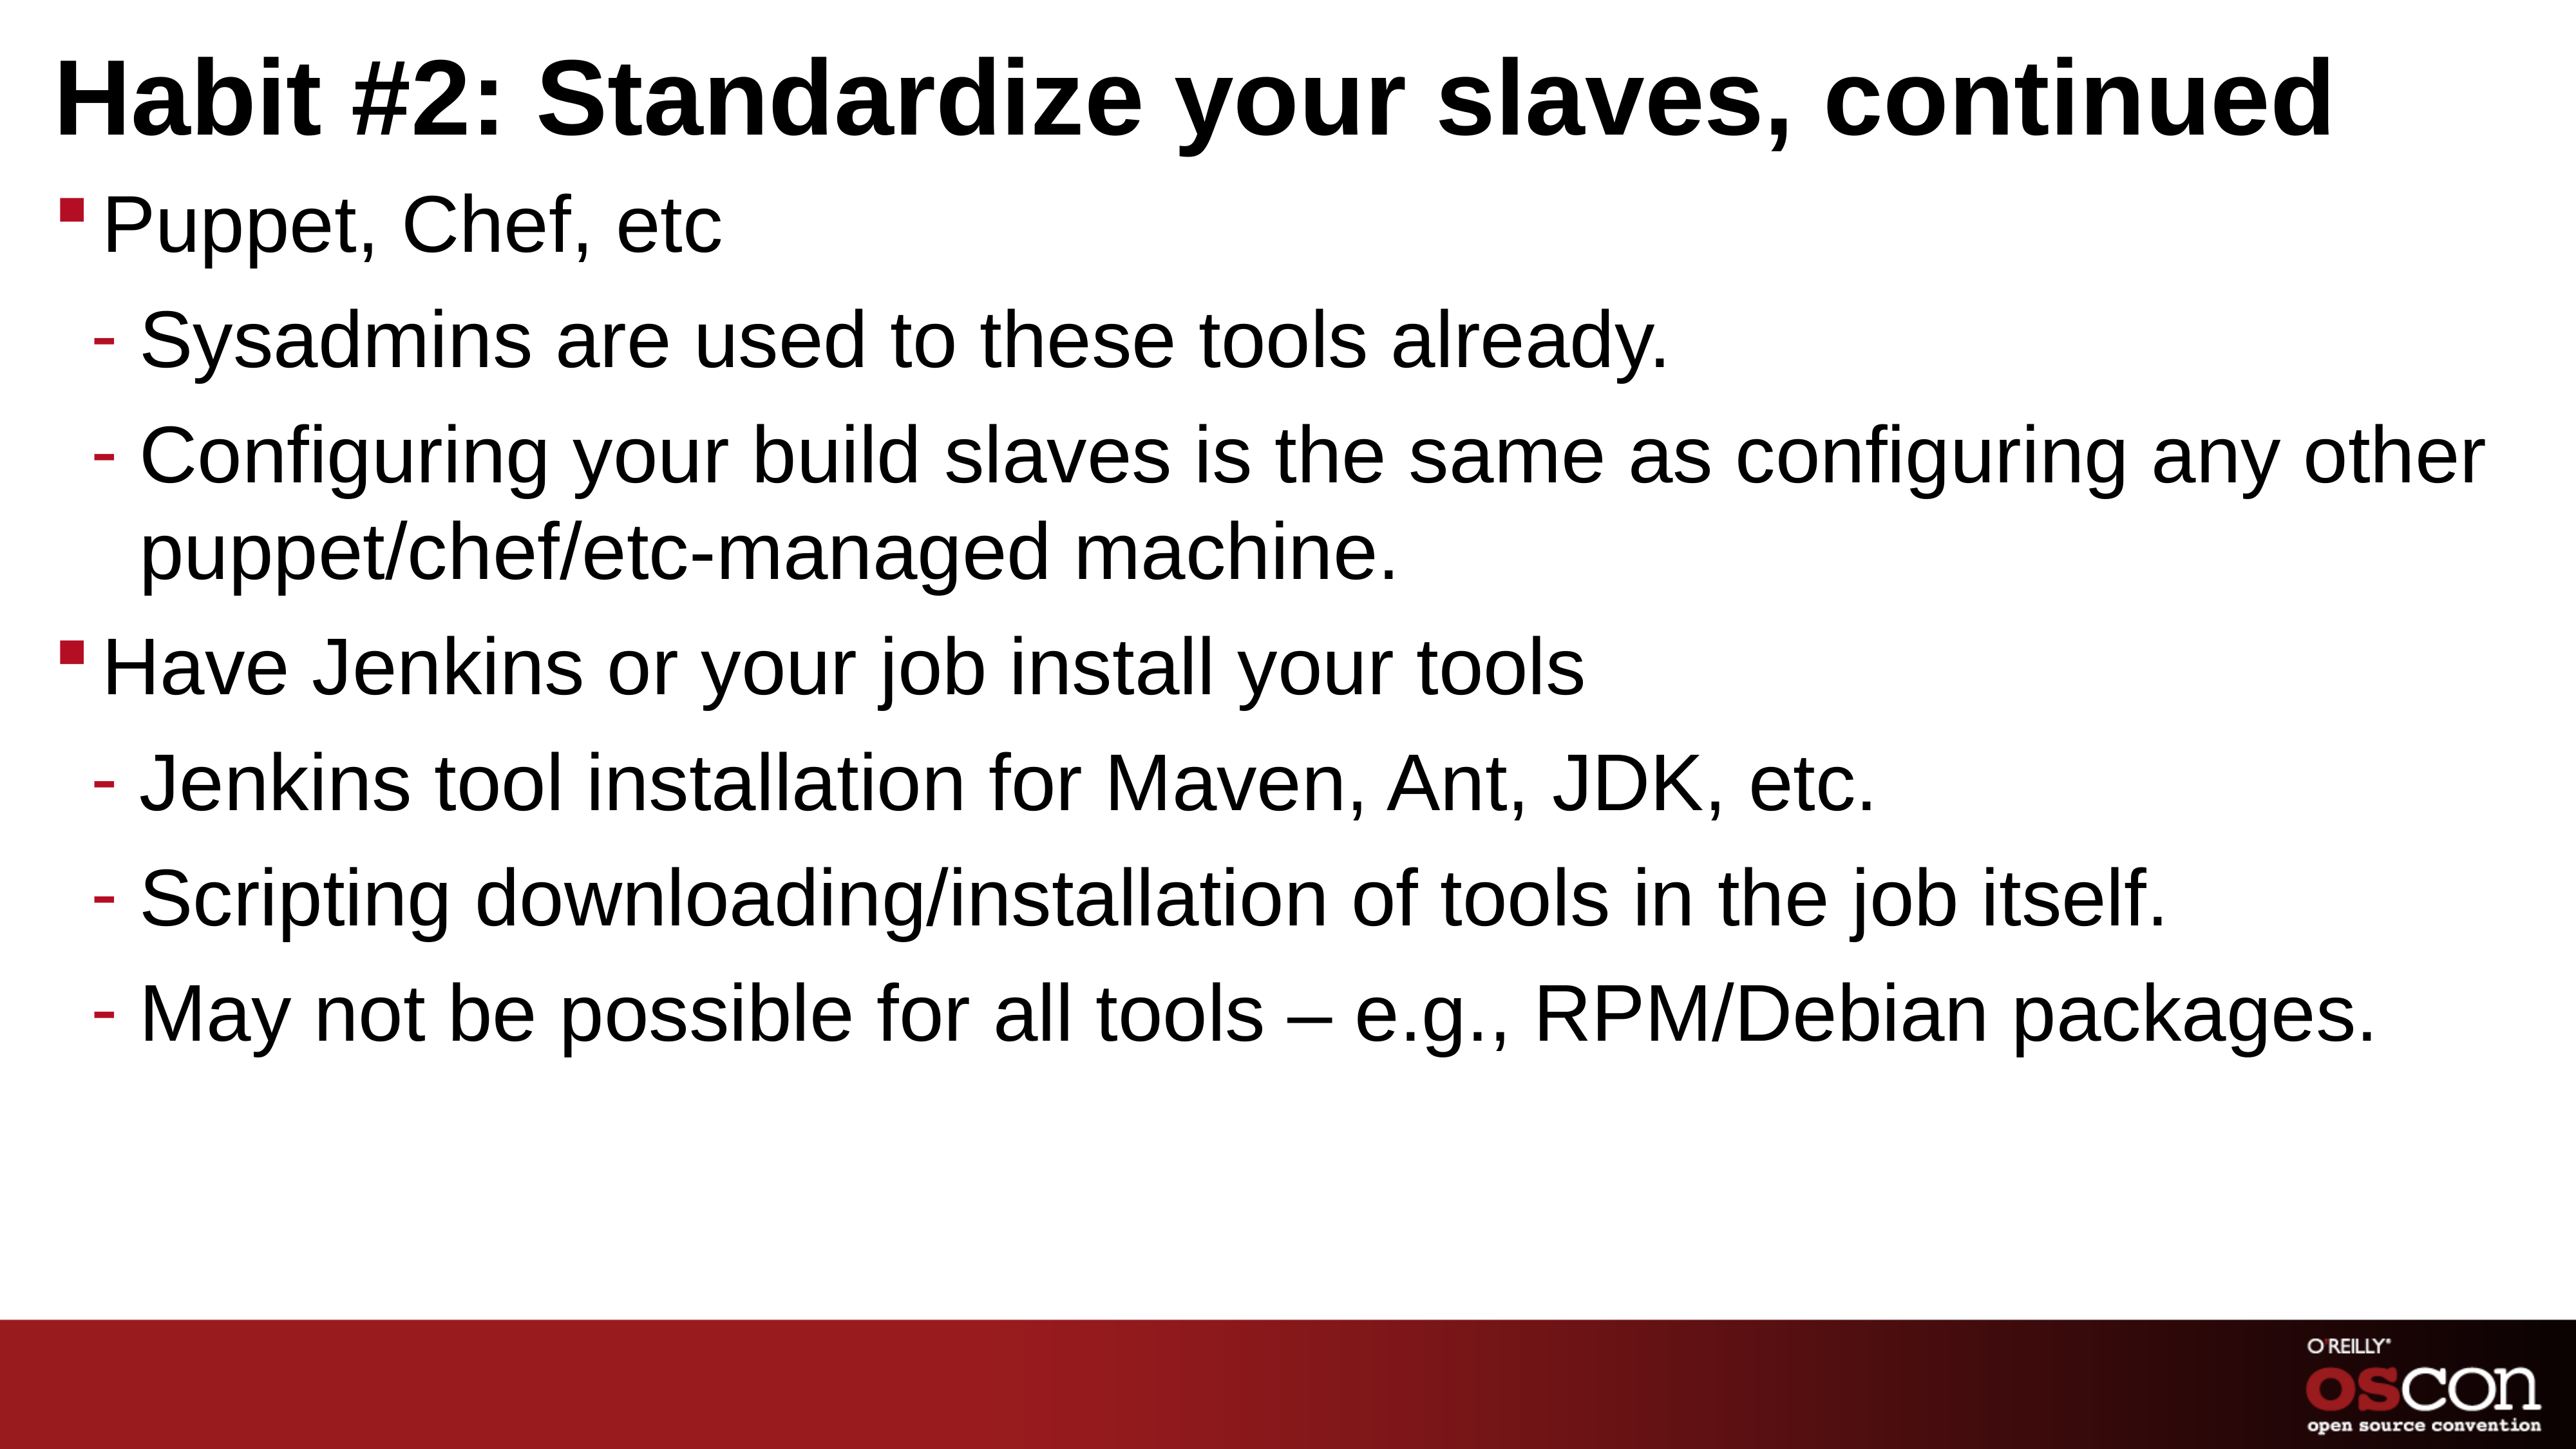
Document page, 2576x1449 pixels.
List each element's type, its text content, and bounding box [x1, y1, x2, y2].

picture [0, 0, 2576, 1449]
title Habit #2: Standardize your slaves, continued [48, 17, 2514, 166]
list Puppet, Chef, etc Sysadmins are used to these tools already. Configuring your build slaves is the same as configuring any other puppet/chef/etc-managed machine. Have Jenkins or your job install your tools Jenkins tool installation for Maven, Ant, JDK, etc. Scripting downloading/installation of tools in the job itself. May not be possible for all tools – e.g., RPM/Debian packages. [48, 166, 2514, 1449]
